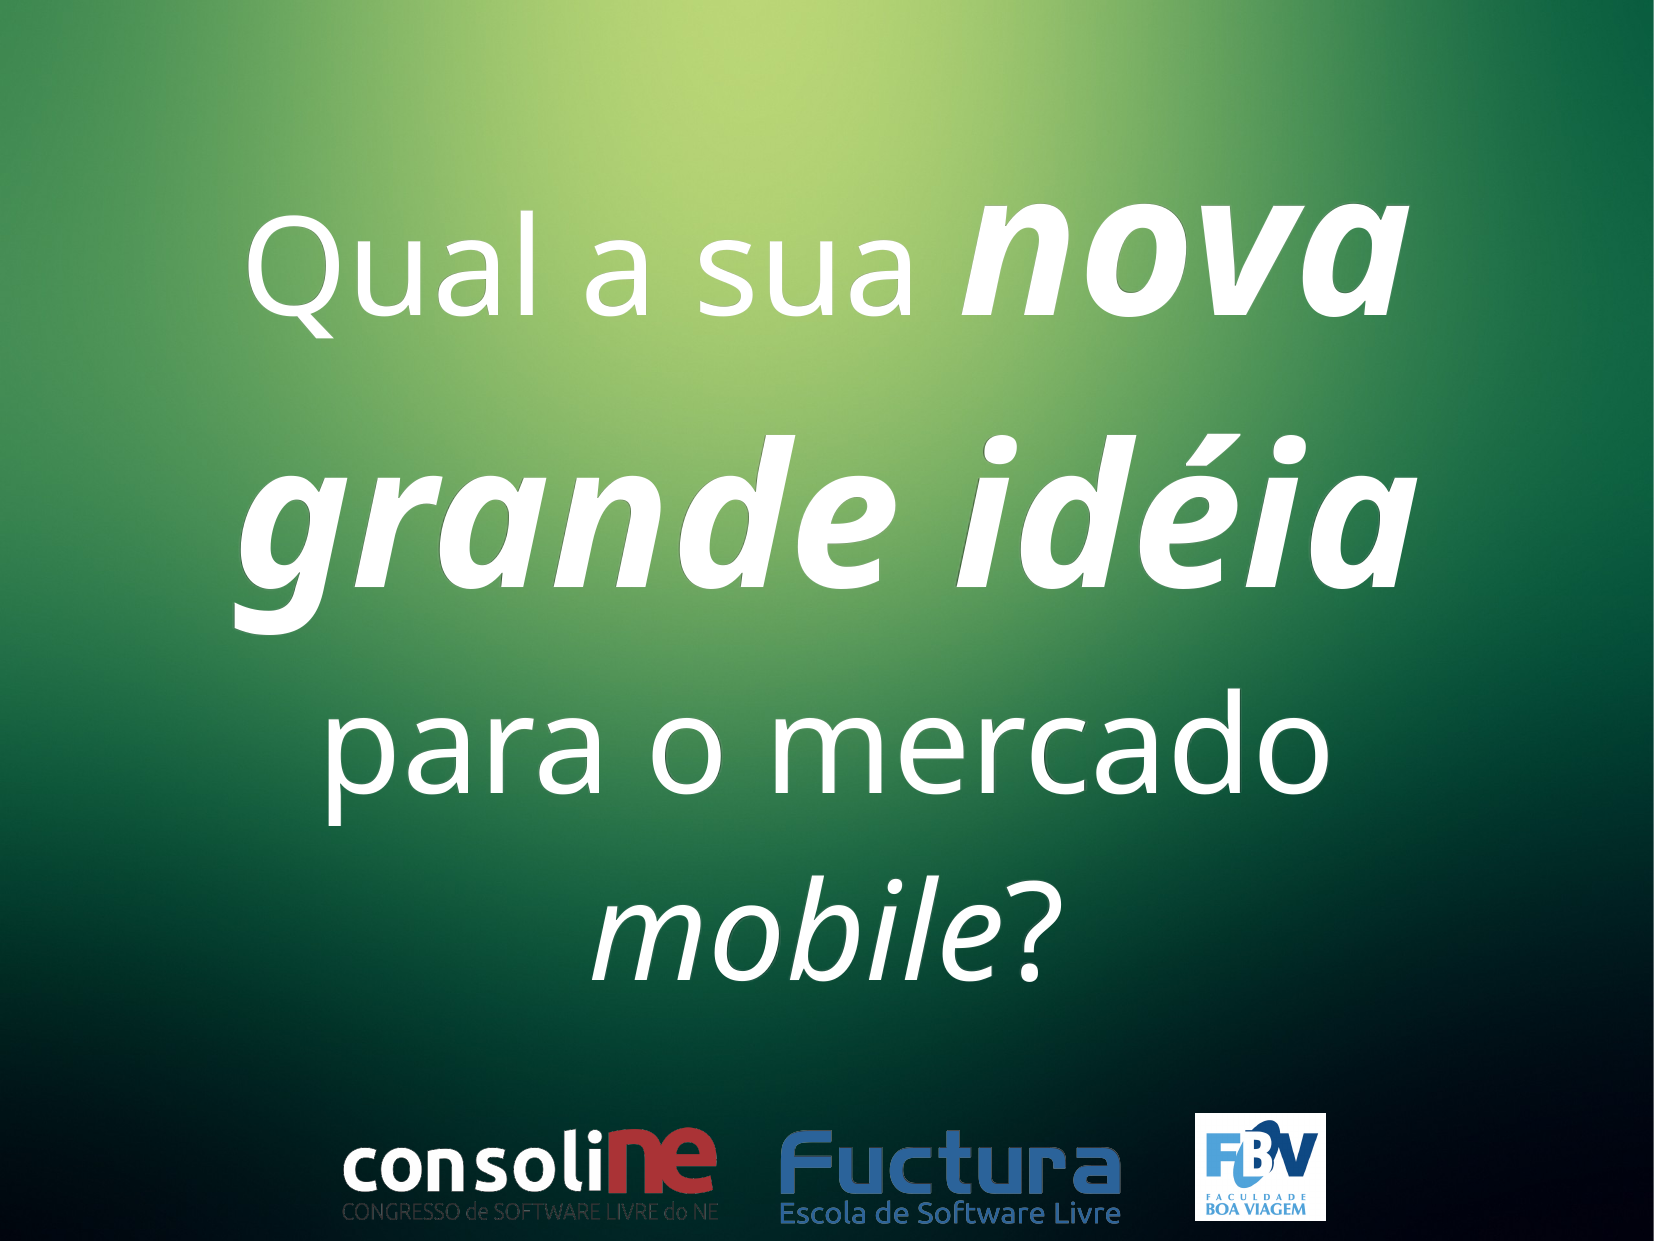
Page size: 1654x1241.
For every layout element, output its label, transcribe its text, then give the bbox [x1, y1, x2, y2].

title Qual a sua nova grande idéia para o mercado mobile? [82, 259, 1571, 863]
picture [0, 0, 1654, 1241]
